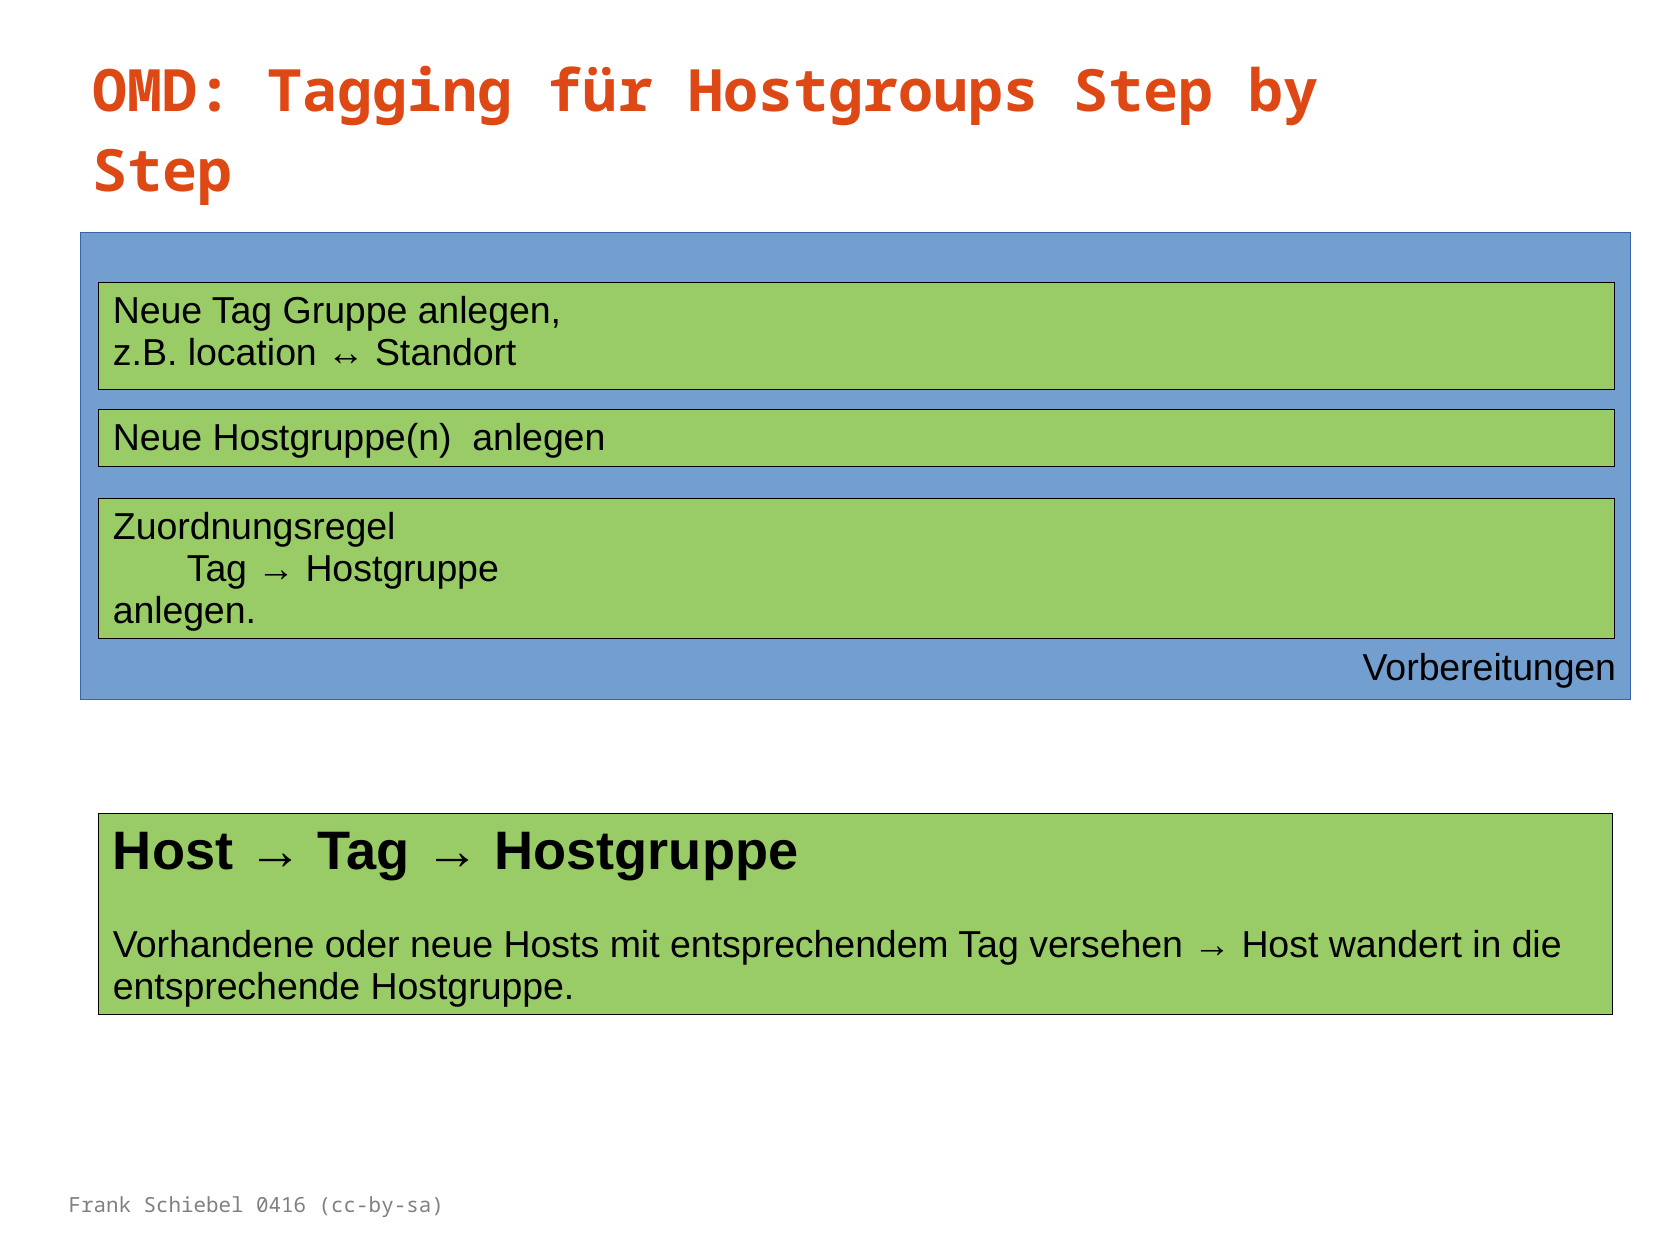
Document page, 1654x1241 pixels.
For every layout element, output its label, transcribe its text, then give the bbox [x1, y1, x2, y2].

text_box Vorbereitungen [1347, 638, 1631, 696]
text_box OMD: Tagging für Hostgroups Step by Step [78, 42, 1449, 117]
text_box Zuordnungsregel Tag → Hostgruppe anlegen. [98, 498, 1615, 639]
text_box [80, 232, 1631, 700]
text_box Host → Tag → Hostgruppe Vorhandene oder neue Hosts mit entsprechendem Tag versehen → Host wandert in die entsprechende Hostgruppe. [98, 813, 1613, 1015]
text_box Neue Tag Gruppe anlegen, z.B. location ↔ Standort [98, 282, 1615, 390]
text_box Neue Hostgruppe(n) anlegen [98, 409, 1615, 467]
